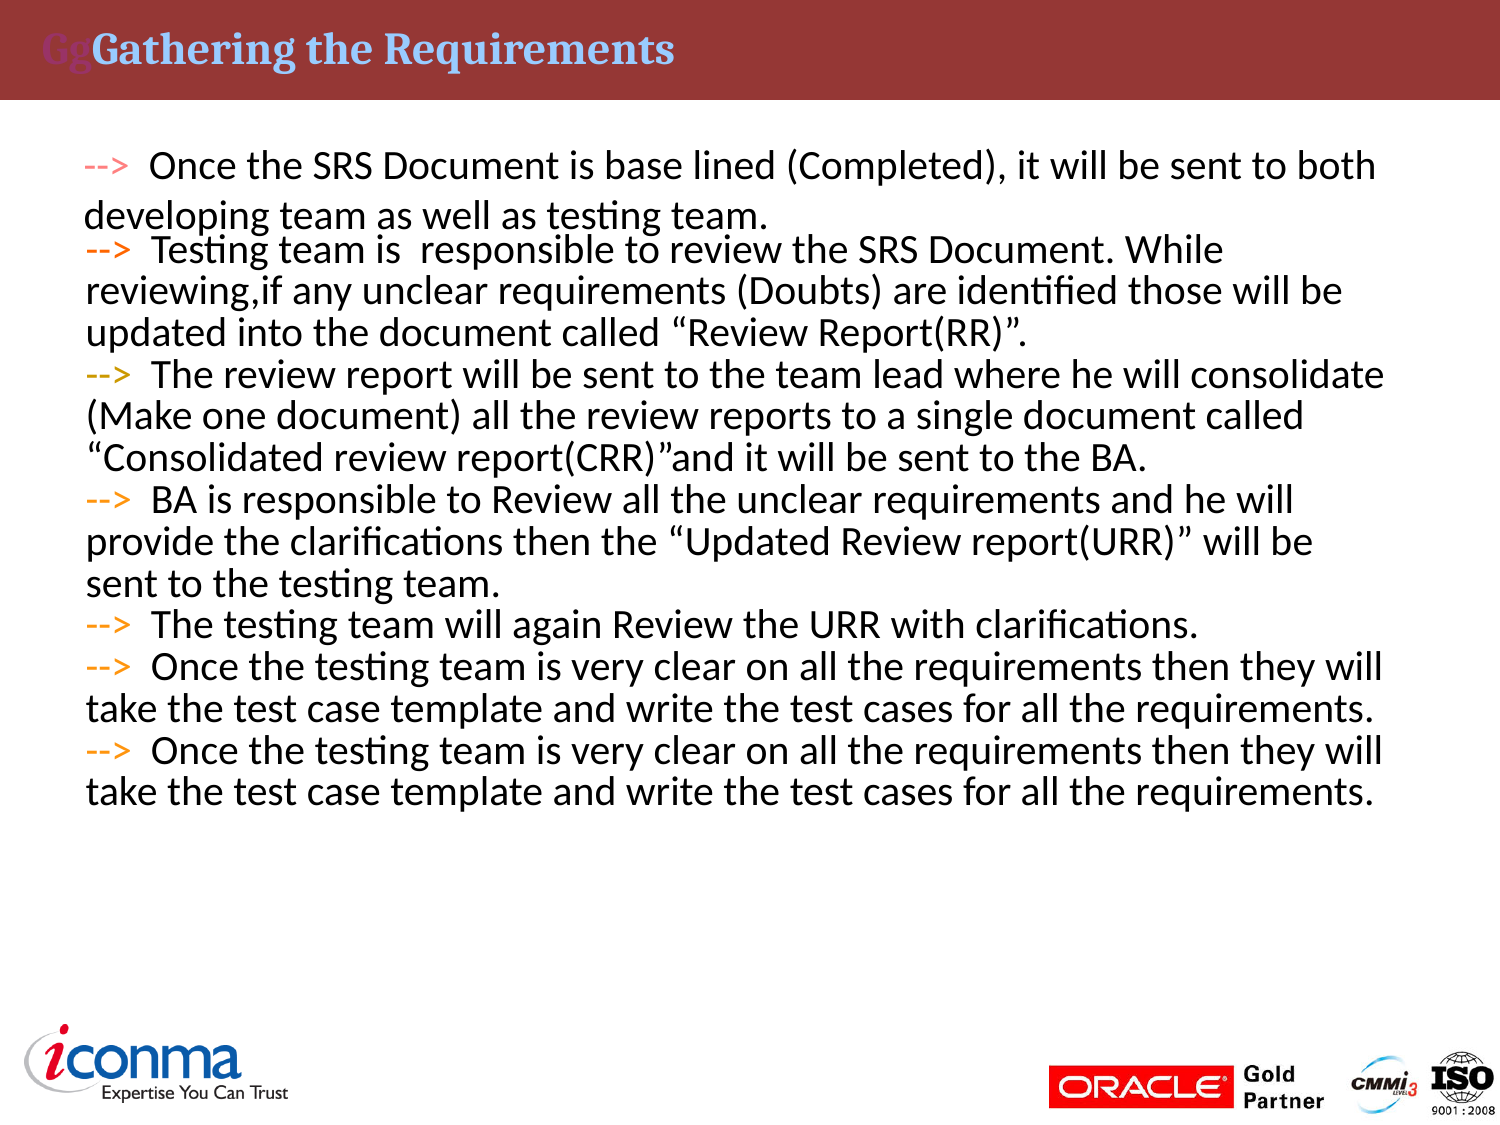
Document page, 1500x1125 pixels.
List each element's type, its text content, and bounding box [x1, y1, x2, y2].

picture [24, 1024, 288, 1103]
text_box --> Testing team is responsible to review the SRS Document. While reviewing,if any unclear requirements (Doubts) are identified those will be updated into the document called “Review Report(RR)”. --> The review report will be sent to the team lead where he will consolidate (Make one document) all the review reports to a single document called “Consolidated review report(CRR)”and it will be sent to the BA. --> BA is responsible to Review all the unclear requirements and he will provide the clarifications then the “Updated Review report(URR)” will be sent to the testing team. --> The testing team will again Review the URR with clarifications. --> Once the testing team is very clear on all the requirements then they will take the test case template and write the test cases for all the requirements. --> Once the testing team is very clear on all the requirements then they will take the test case template and write the test cases for all the requirements. [70, 224, 1406, 954]
picture [1049, 1064, 1325, 1110]
text_box --> Once the SRS Document is base lined (Completed), it will be sent to both developing team as well as testing team. [68, 130, 1394, 296]
text_box GgGathering the Requirements [27, 11, 925, 82]
picture [1346, 1047, 1497, 1123]
